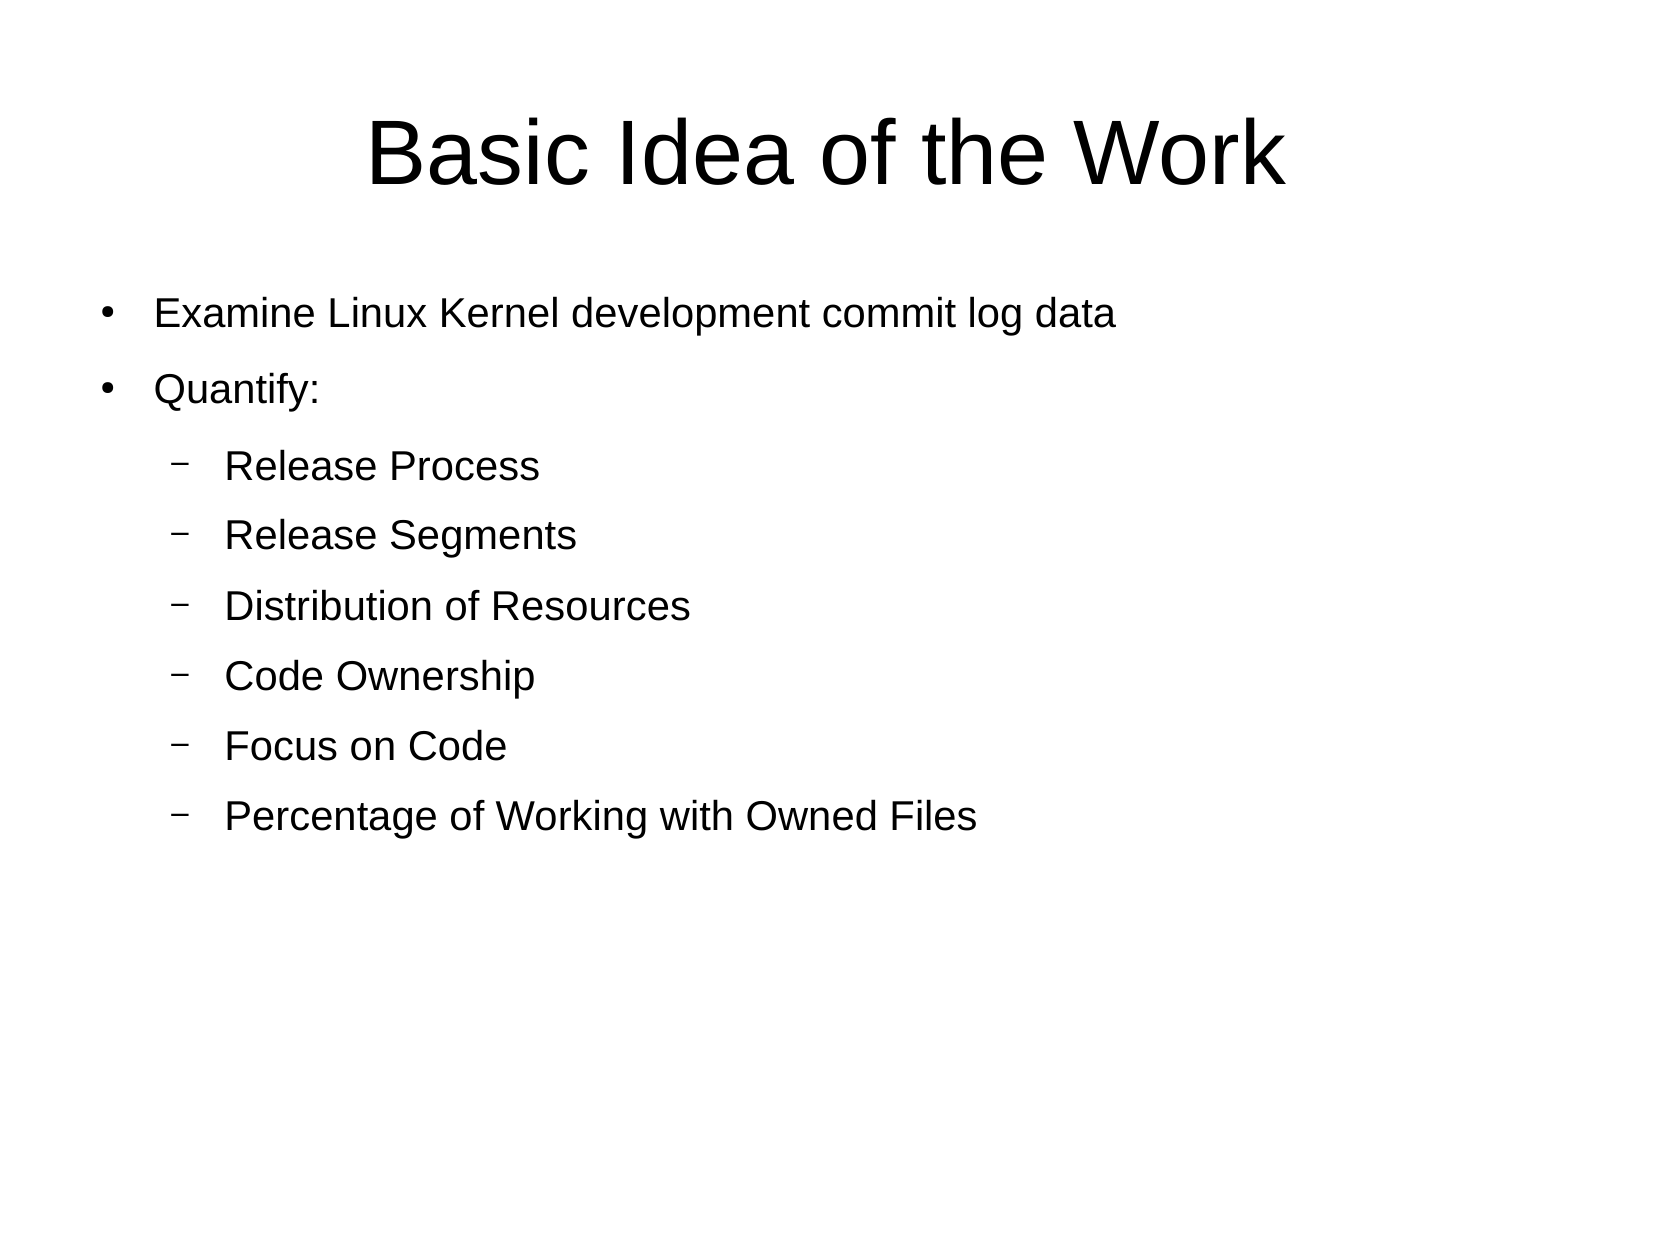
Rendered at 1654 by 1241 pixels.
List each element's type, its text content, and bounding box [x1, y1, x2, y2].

list Examine Linux Kernel development commit log data Quantify: Release Process Release Segments Distribution of Resources Code Ownership Focus on Code Percentage of Working with Owned Files [82, 290, 1538, 1010]
title Basic Idea of the Work [82, 49, 1571, 257]
